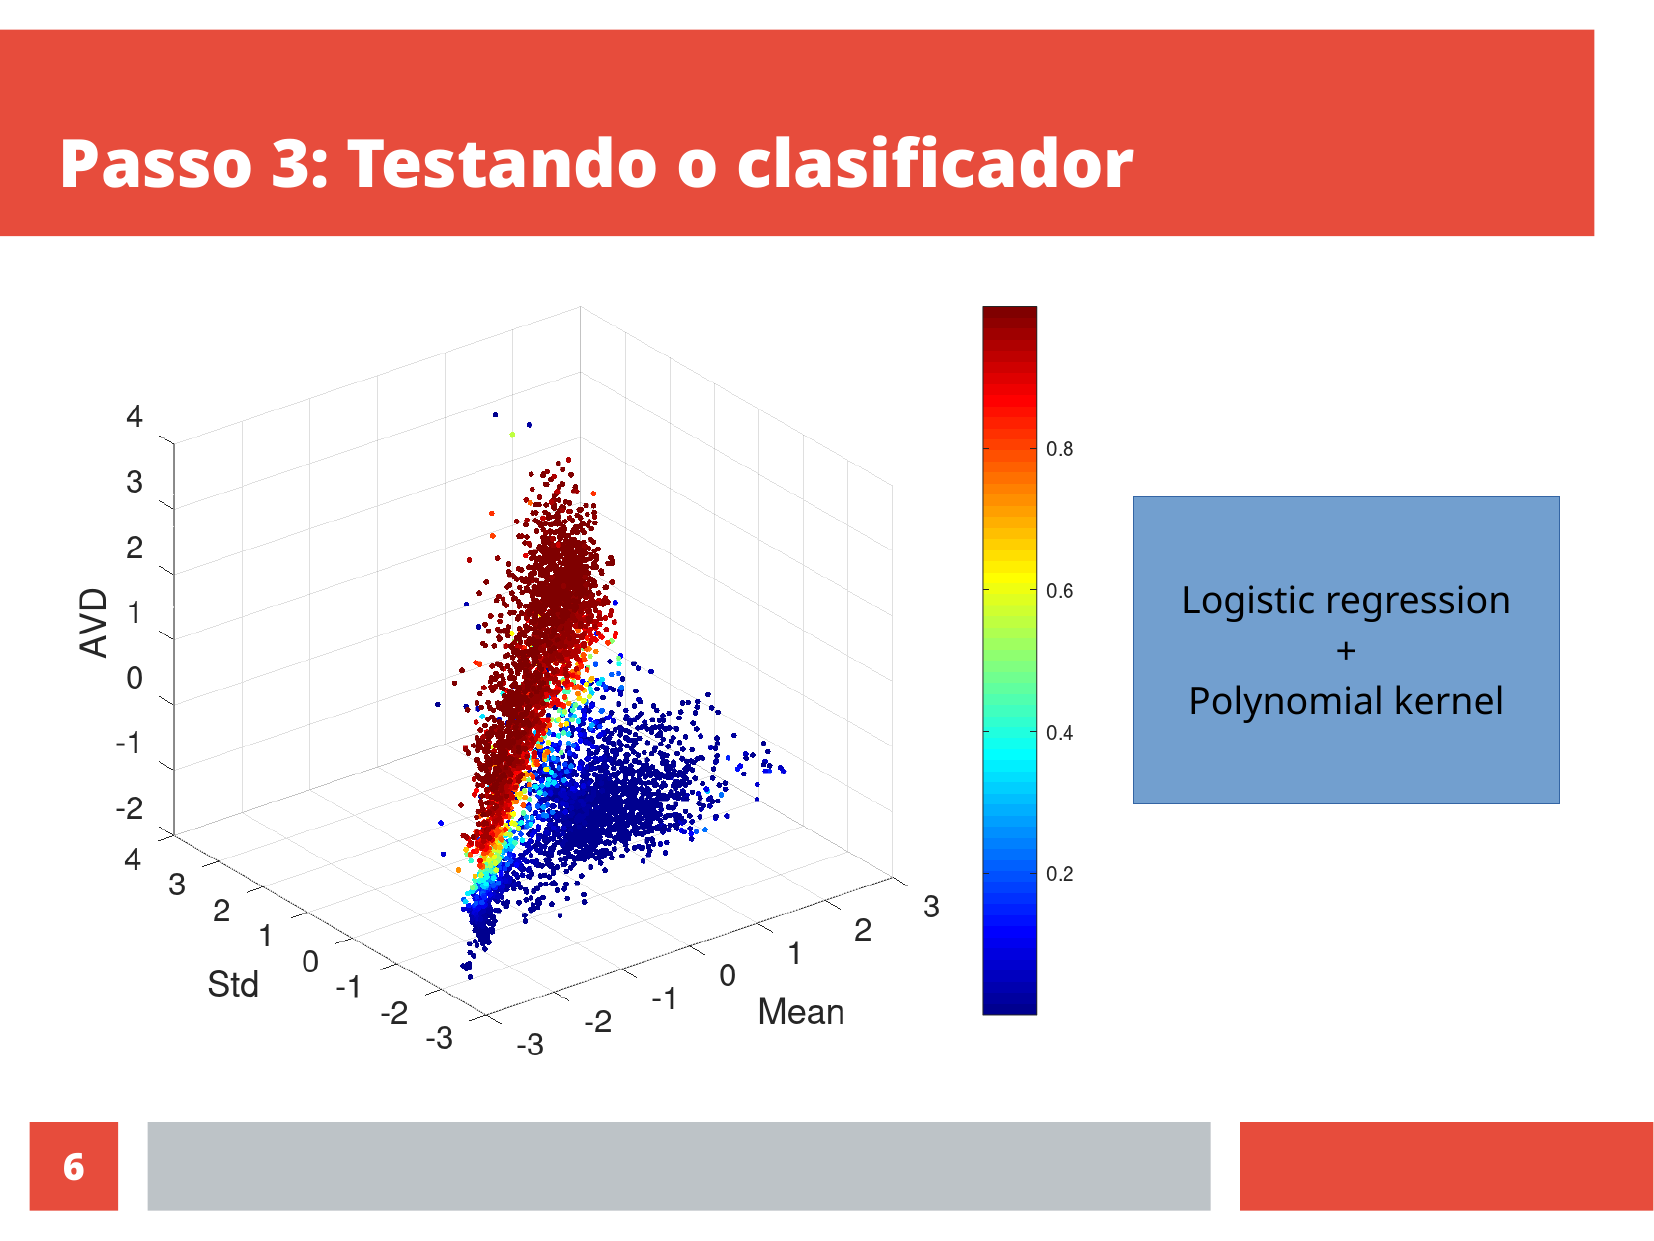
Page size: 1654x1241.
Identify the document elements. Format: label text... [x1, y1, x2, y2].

picture [23, 241, 1182, 1110]
text_box Logistic regression + Polynomial kernel [1133, 496, 1560, 804]
title Passo 3: Testando o clasificador [59, 59, 1595, 207]
